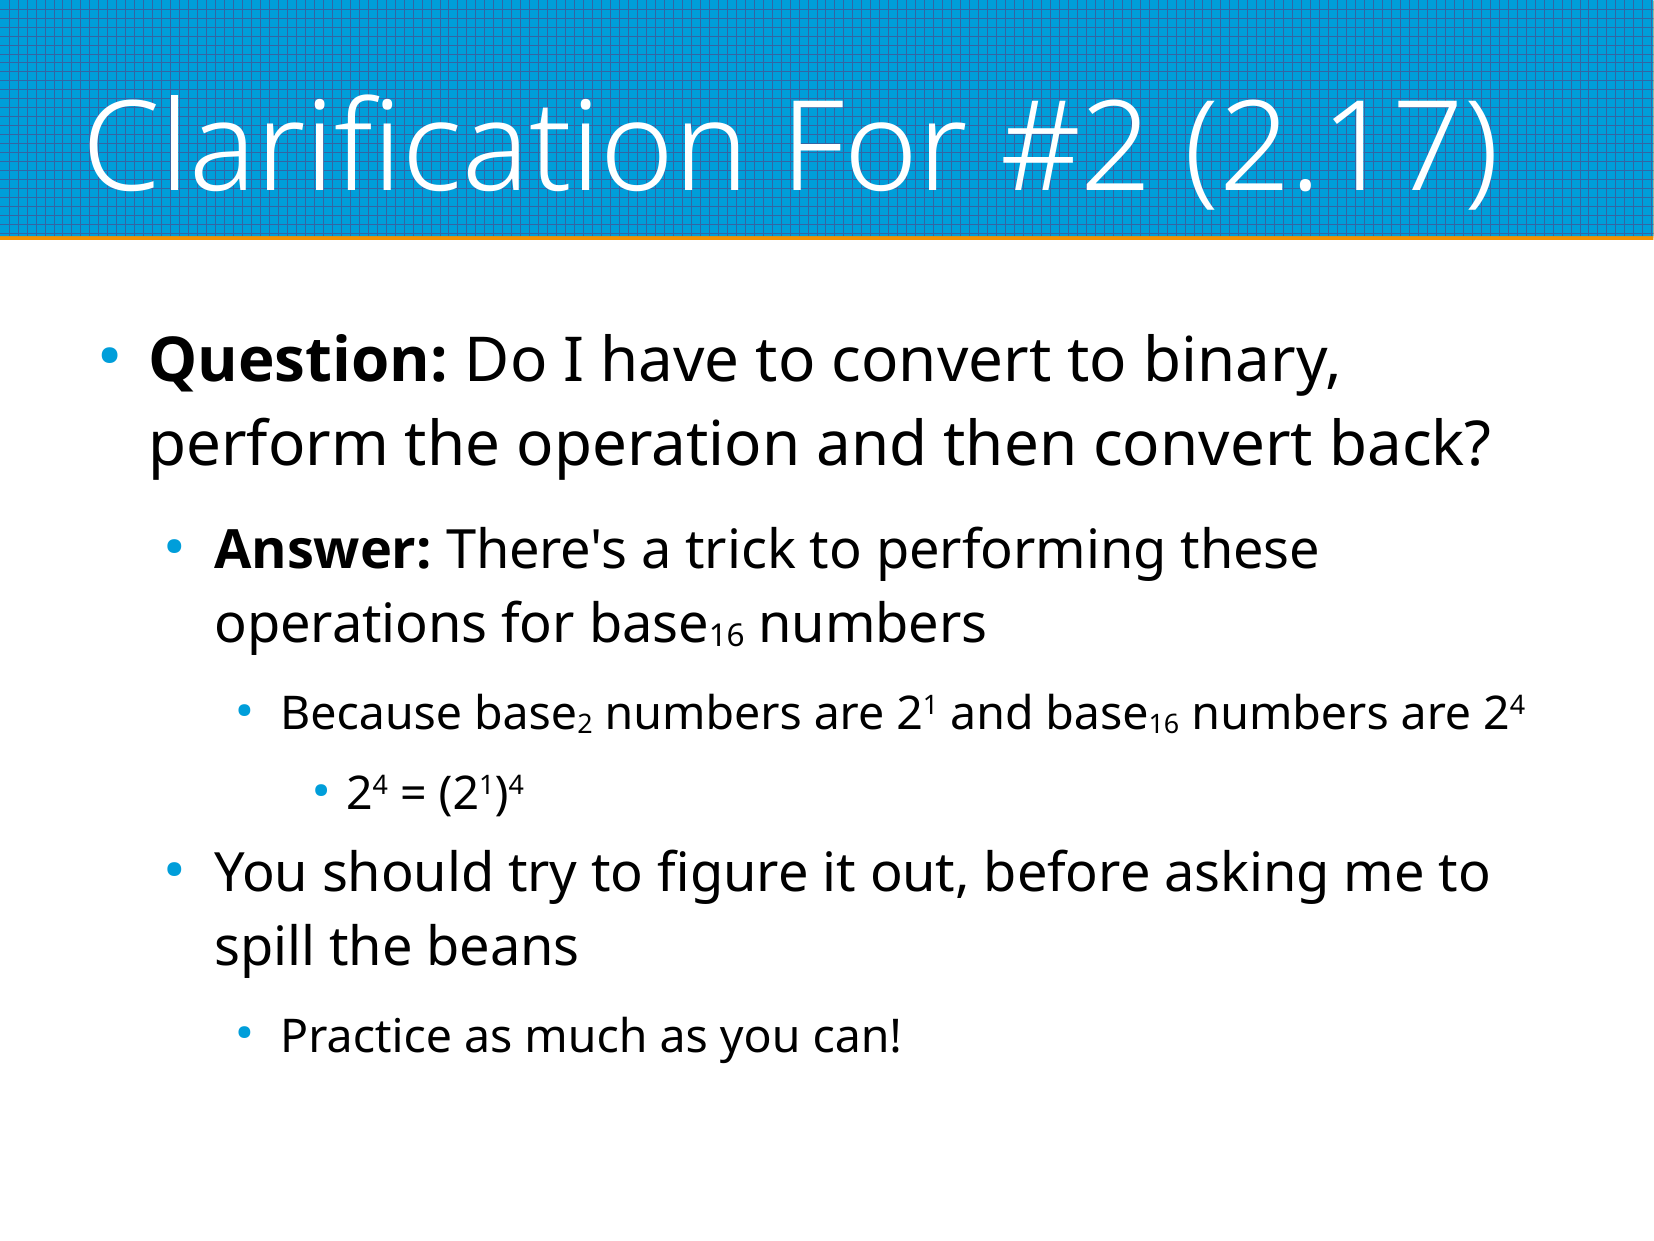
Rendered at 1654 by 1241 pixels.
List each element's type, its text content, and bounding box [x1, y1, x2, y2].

list Question: Do I have to convert to binary, perform the operation and then convert back? Answer: There's a trick to performing these operations for base16 numbers Because base2 numbers are 21 and base16 numbers are 24 24 = (21)4 You should try to figure it out, before asking me to spill the beans Practice as much as you can! [82, 314, 1563, 1081]
title Clarification For #2 (2.17) [82, 19, 1571, 227]
